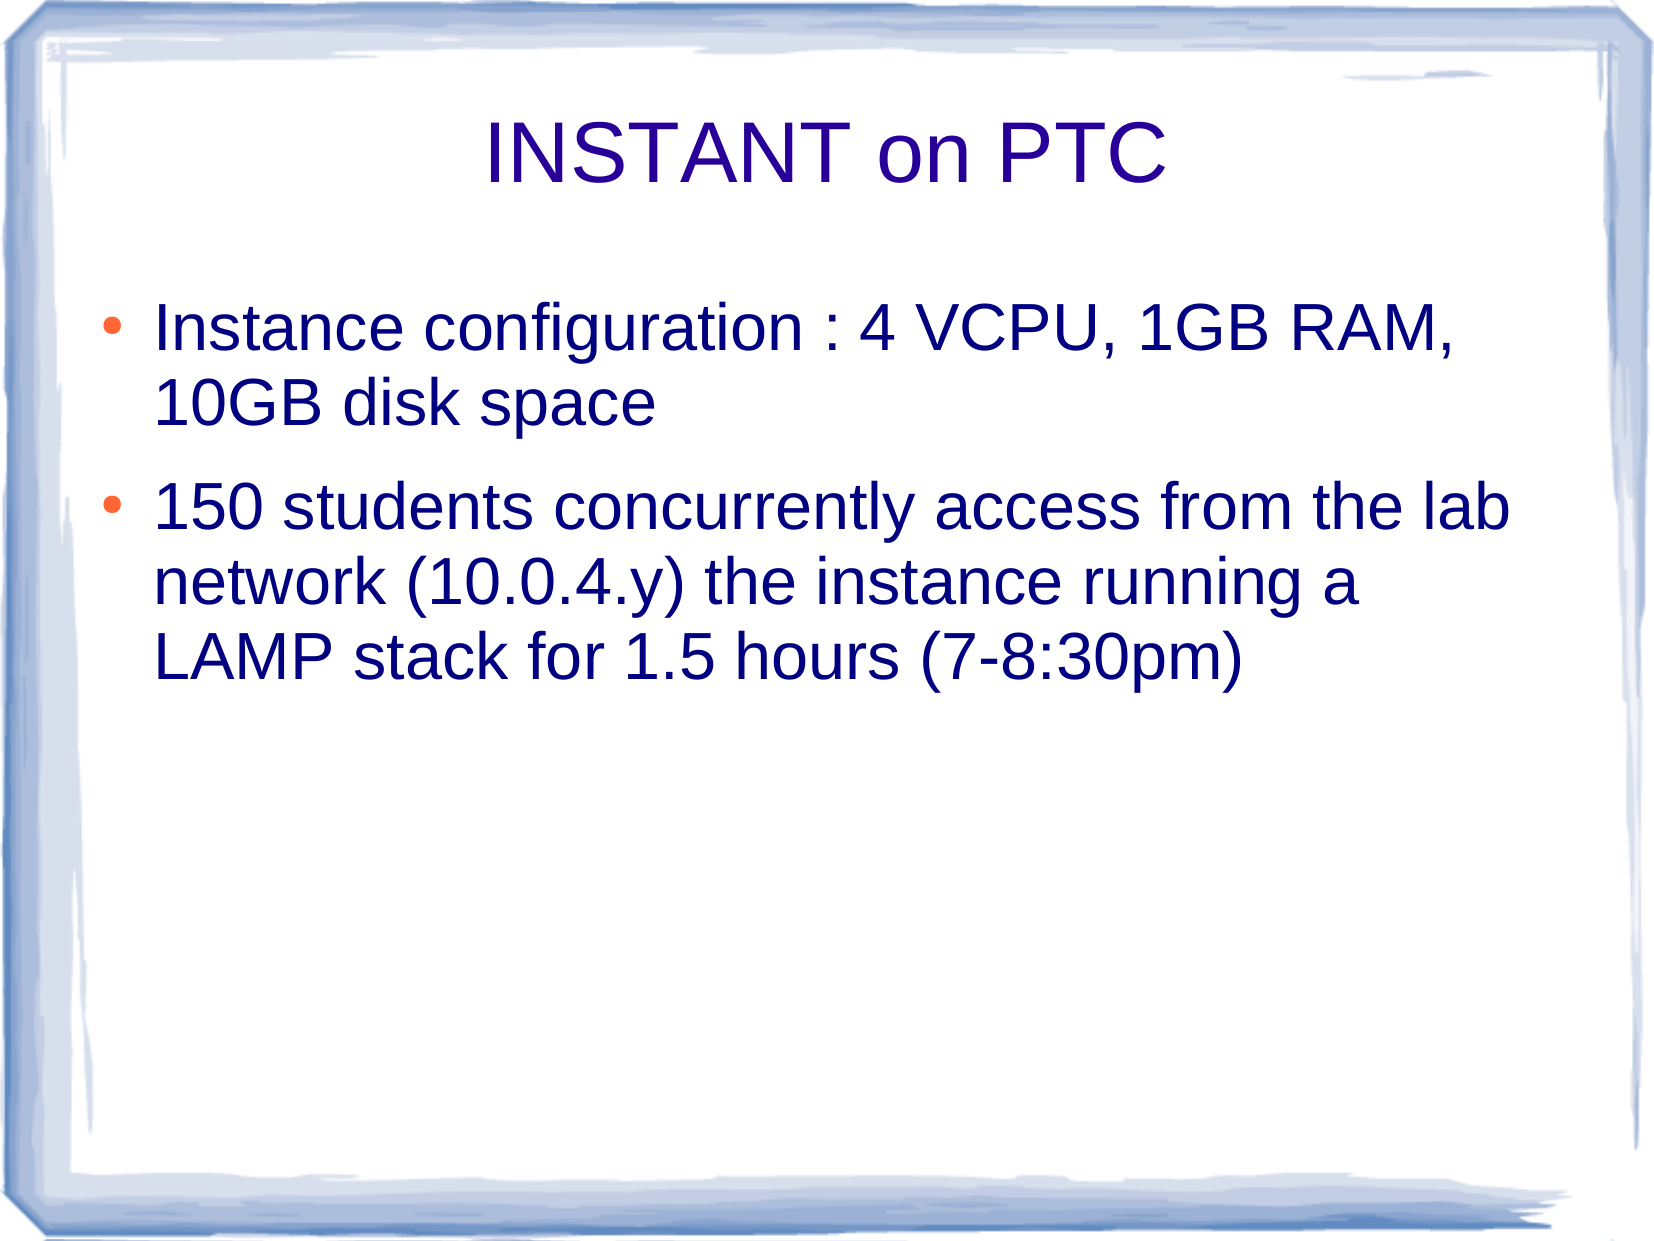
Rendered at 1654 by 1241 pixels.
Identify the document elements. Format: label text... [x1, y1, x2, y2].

title INSTANT on PTC [82, 49, 1571, 257]
list Instance configuration : 4 VCPU, 1GB RAM, 10GB disk space 150 students concurrently access from the lab network (10.0.4.y) the instance running a LAMP stack for 1.5 hours (7-8:30pm) [82, 290, 1538, 1010]
picture [0, 0, 1654, 1241]
